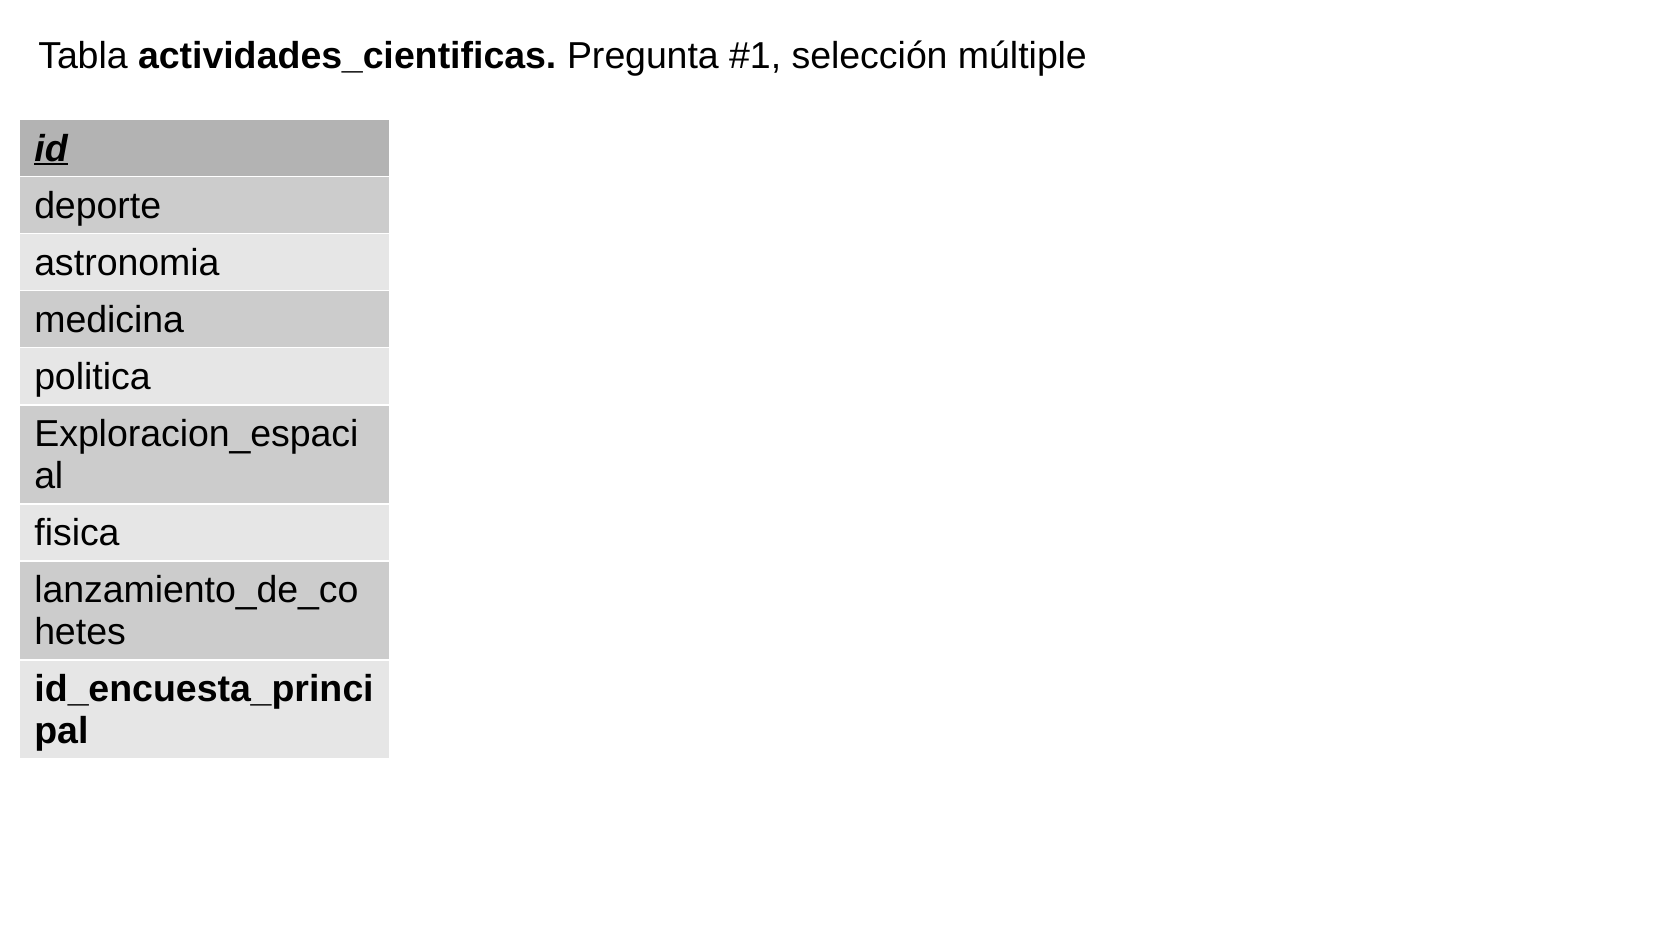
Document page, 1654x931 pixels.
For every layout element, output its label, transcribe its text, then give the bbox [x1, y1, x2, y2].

table_cell fisica [20, 505, 389, 560]
table_cell politica [20, 348, 389, 404]
table_cell lanzamiento_de_cohetes [20, 562, 389, 659]
table_cell id_encuesta_principal [20, 661, 389, 758]
table_cell medicina [20, 291, 389, 347]
table_cell astronomia [20, 234, 389, 290]
table_cell Exploracion_espacial [20, 406, 389, 503]
text_box Tabla actividades_cientificas. Pregunta #1, selección múltiple [23, 23, 1607, 123]
table_cell deporte [20, 177, 389, 233]
table_header id [20, 120, 389, 176]
